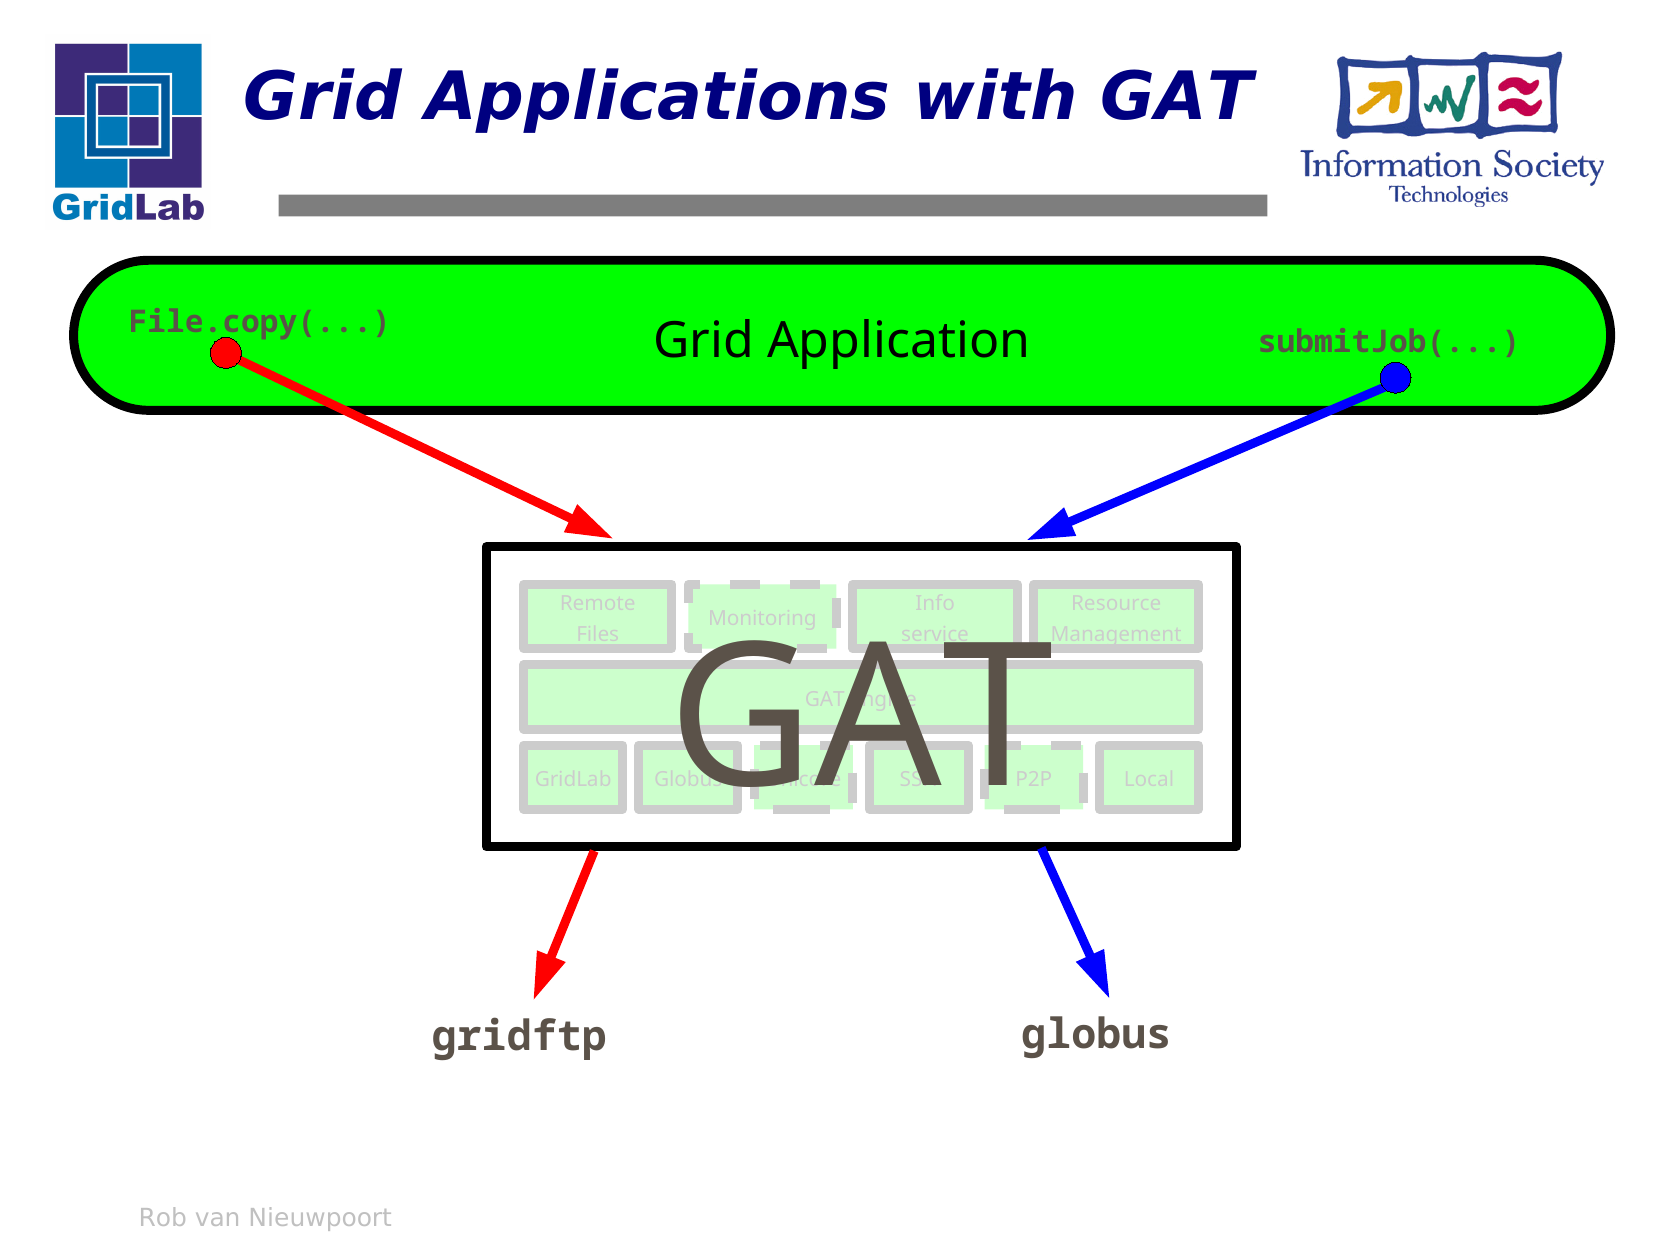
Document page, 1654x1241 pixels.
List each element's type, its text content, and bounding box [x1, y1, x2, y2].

text_box [210, 337, 242, 369]
text_box submitJob(...) [1257, 315, 1521, 352]
picture [1293, 34, 1611, 214]
text_box GAT [486, 546, 1237, 847]
text_box Grid Application [73, 260, 1611, 411]
picture [45, 34, 211, 230]
text_box [1380, 362, 1412, 394]
text_box globus [1021, 999, 1179, 1087]
title Grid Applications with GAT [243, 0, 1280, 187]
text_box File.copy(...) [128, 295, 392, 332]
text_box gridftp [431, 1001, 607, 1088]
